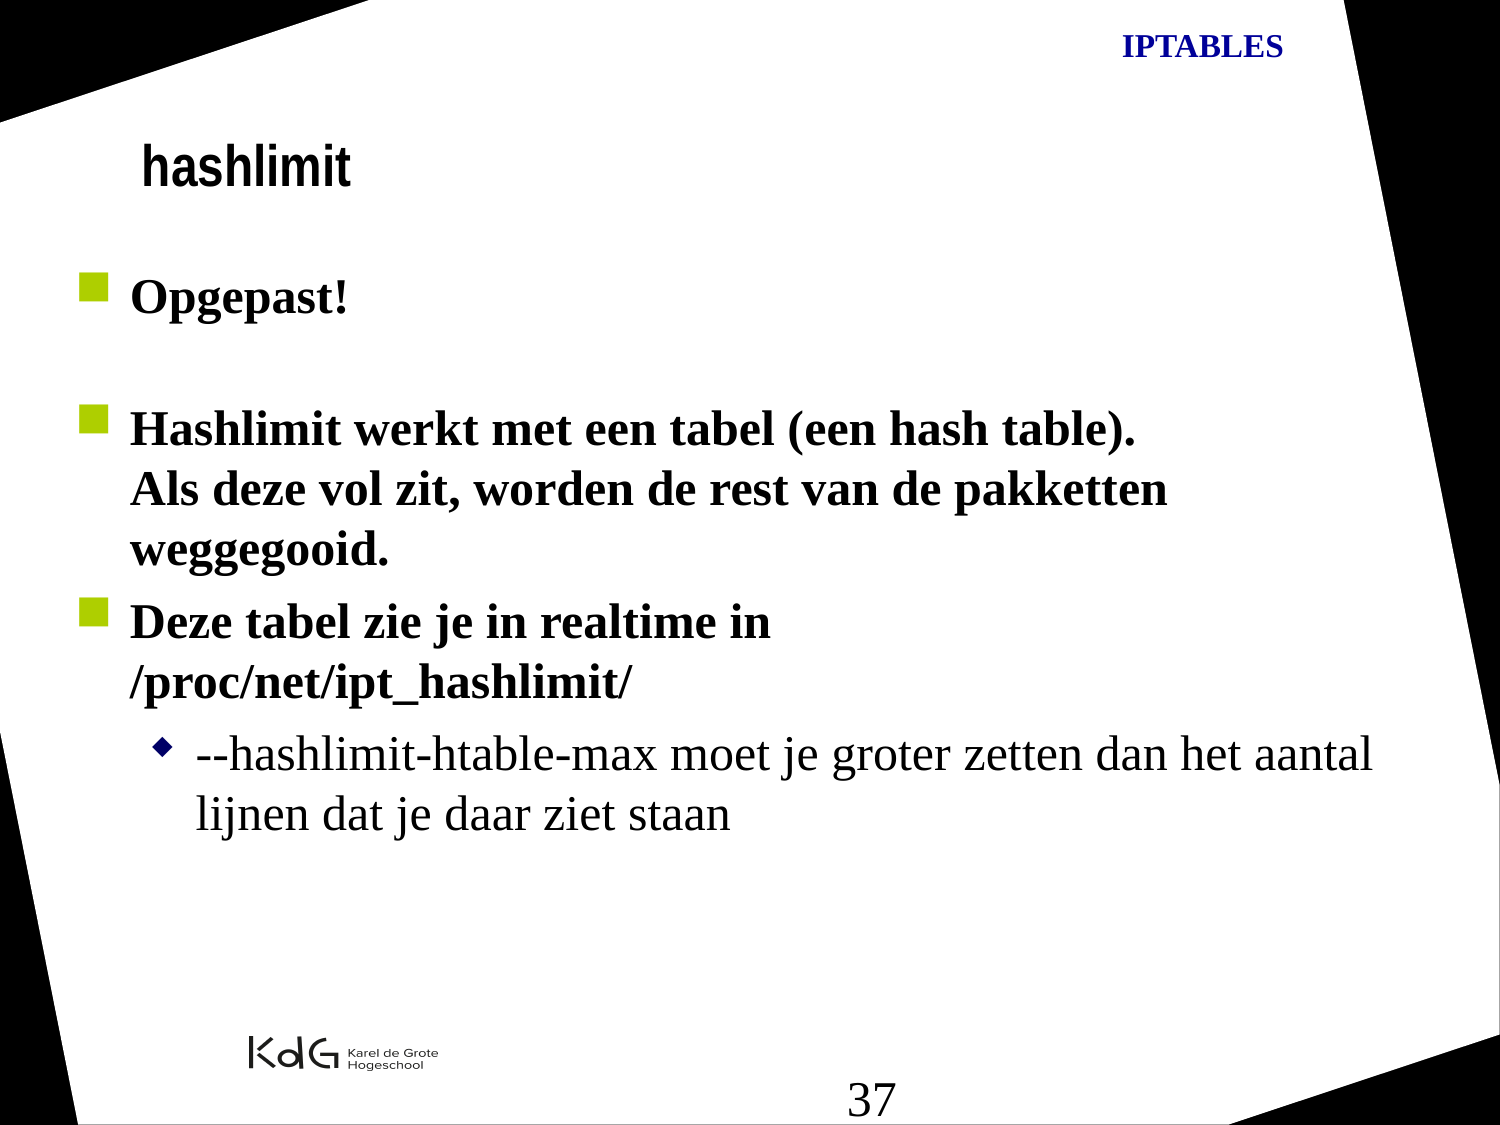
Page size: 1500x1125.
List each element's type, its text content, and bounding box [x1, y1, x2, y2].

text_box Opgepast! Hashlimit werkt met een tabel (een hash table). Als deze vol zit, worden de rest van de pakketten weggegooid. Deze tabel zie je in realtime in /proc/net/ipt_hashlimit/ --hashlimit-htable-max moet je groter zetten dan het aantal lijnen dat je daar ziet staan [75, 263, 1425, 1006]
picture [249, 1036, 438, 1071]
text_box hashlimit [141, 72, 1447, 253]
